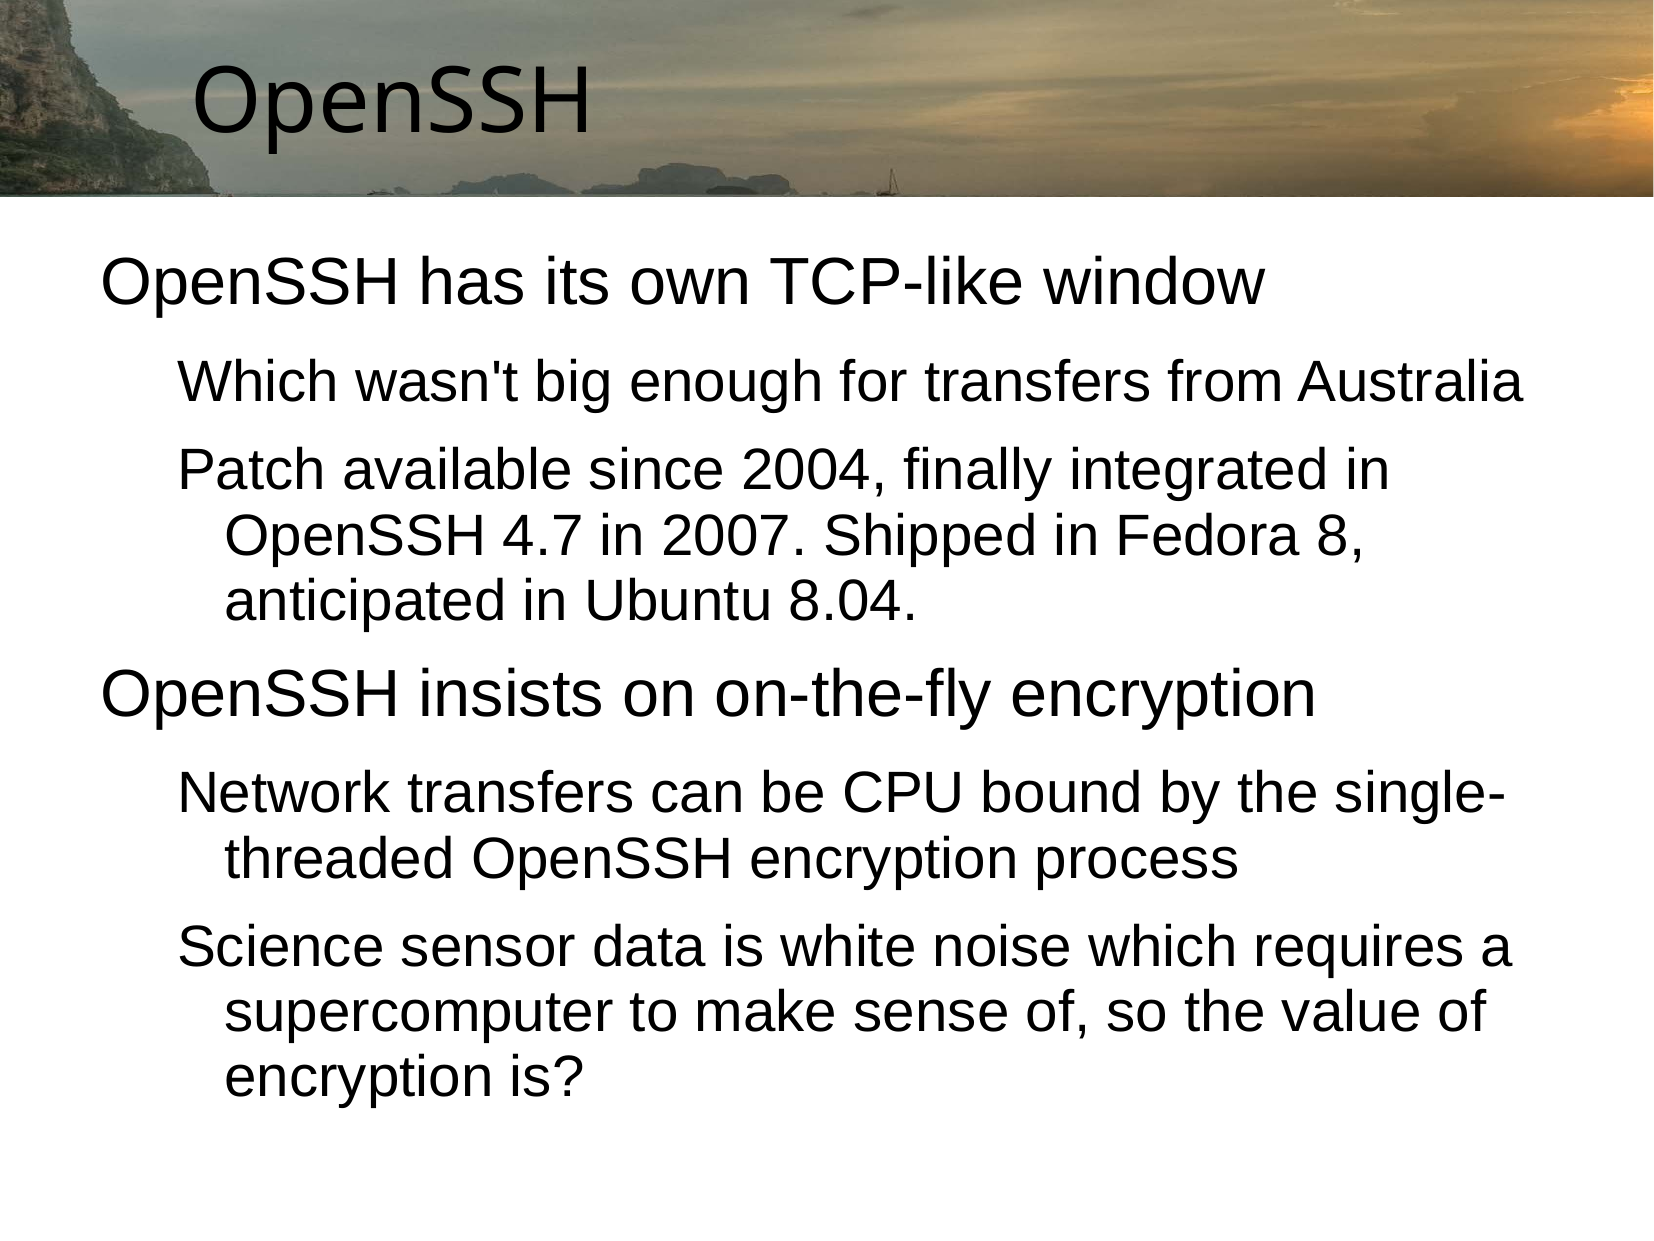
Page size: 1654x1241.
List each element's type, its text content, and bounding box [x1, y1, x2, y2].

title OpenSSH [190, 0, 1571, 194]
list OpenSSH has its own TCP-like window Which wasn't big enough for transfers from Australia Patch available since 2004, finally integrated in OpenSSH 4.7 in 2007. Shipped in Fedora 8, anticipated in Ubuntu 8.04. OpenSSH insists on on-the-fly encryption Network transfers can be CPU bound by the single-threaded OpenSSH encryption process Science sensor data is white noise which requires a supercomputer to make sense of, so the value of encryption is? [82, 244, 1571, 1225]
picture [0, 0, 1654, 197]
